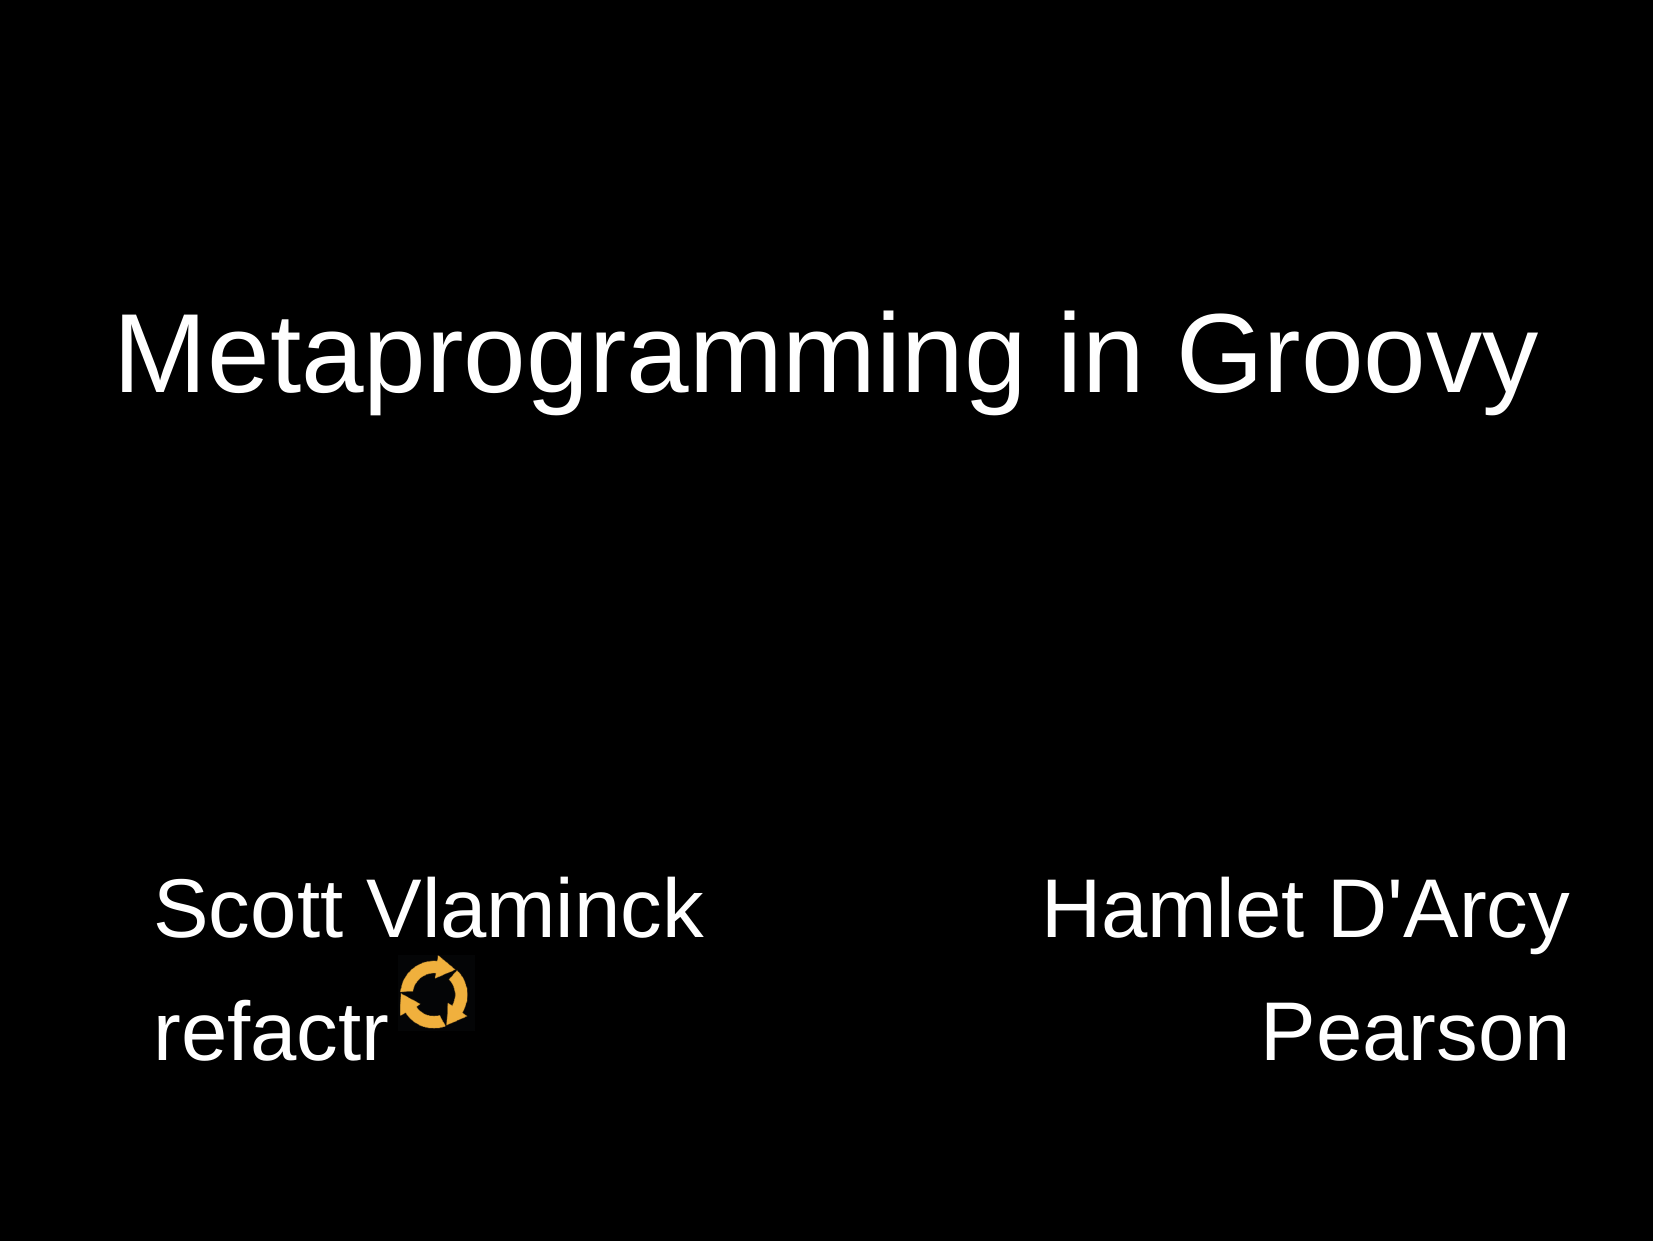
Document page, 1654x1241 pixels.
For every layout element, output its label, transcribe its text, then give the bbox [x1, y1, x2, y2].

list Scott Vlaminck refactr [82, 862, 809, 1109]
picture [398, 955, 475, 1031]
title Metaprogramming in Groovy [82, 250, 1571, 458]
list Hamlet D'Arcy Pearson [844, 862, 1571, 1095]
